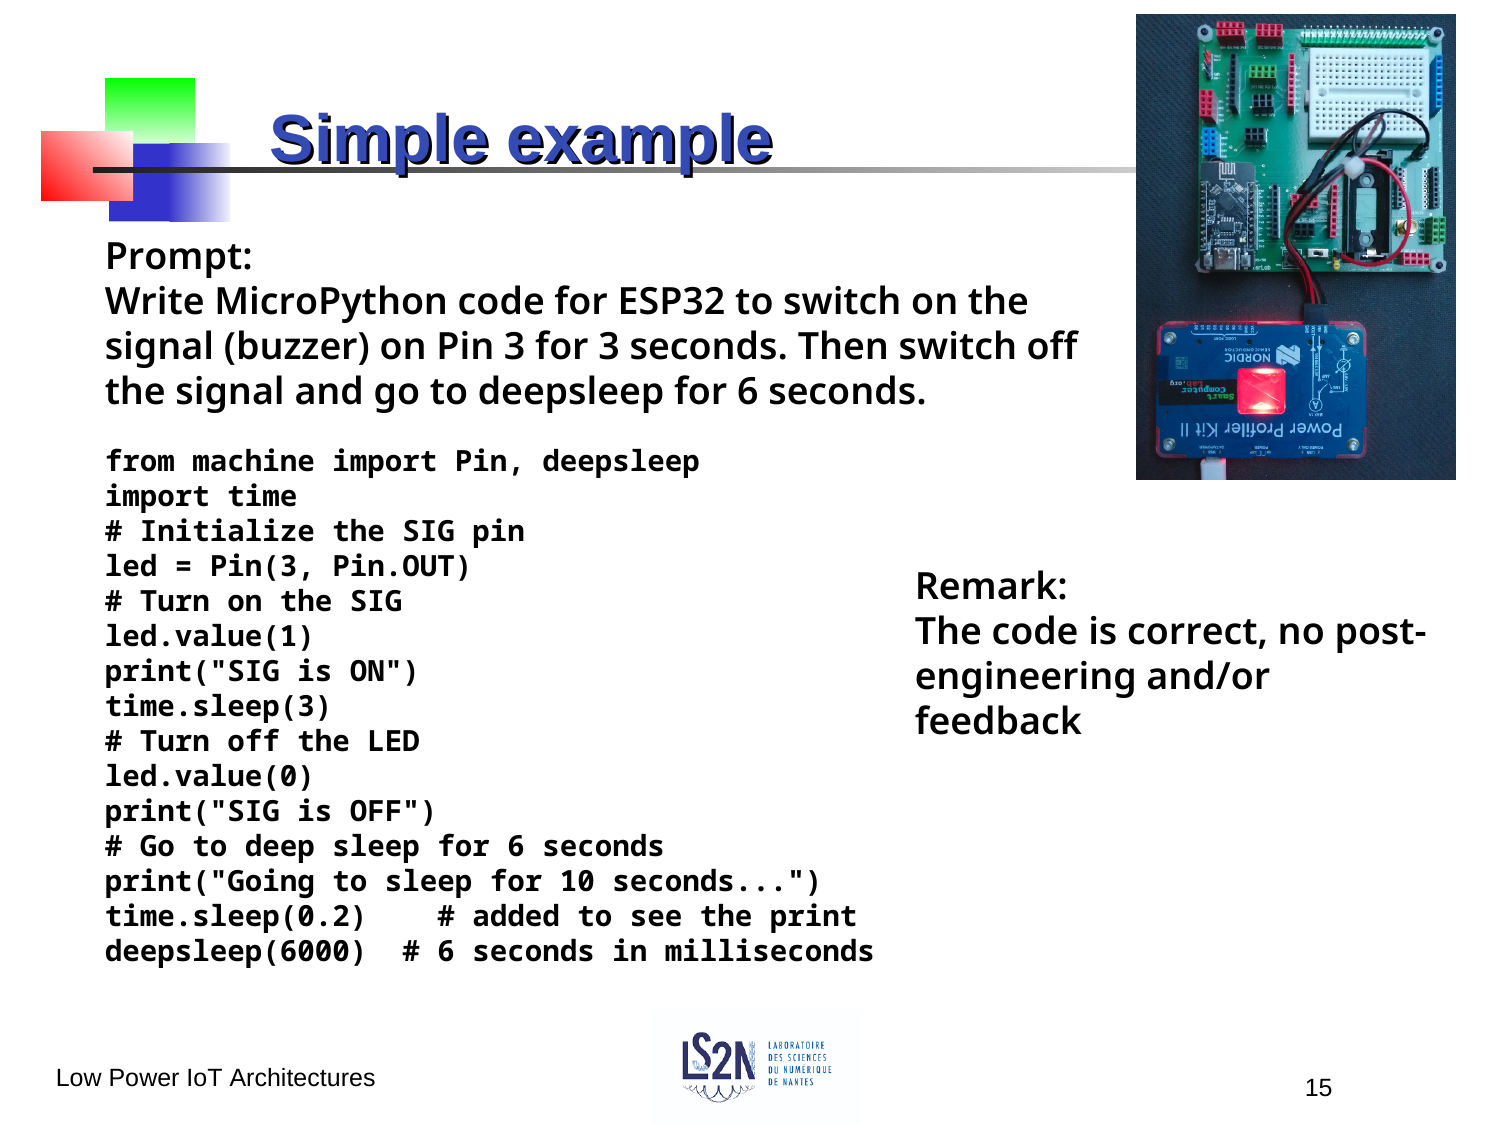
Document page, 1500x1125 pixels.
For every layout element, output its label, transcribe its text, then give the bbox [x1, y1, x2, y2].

picture [1136, 14, 1456, 480]
text_box Prompt: Write MicroPython code for ESP32 to switch on the signal (buzzer) on Pin 3 for 3 seconds. Then switch off the signal and go to deepsleep for 6 seconds. [90, 224, 1096, 421]
text_box from machine import Pin, deepsleep import time # Initialize the SIG pin led = Pin(3, Pin.OUT) # Turn on the SIG led.value(1) print("SIG is ON") time.sleep(3) # Turn off the LED led.value(0) print("SIG is OFF") # Go to deep sleep for 6 seconds print("Going to sleep for 10 seconds...") time.sleep(0.2) # added to see the print deepsleep(6000) # 6 seconds in milliseconds [90, 435, 1111, 1021]
title Simple example [87, 86, 886, 183]
text_box Remark: The code is correct, no post-engineering and/or feedback [900, 554, 1456, 766]
picture [651, 1021, 862, 1125]
